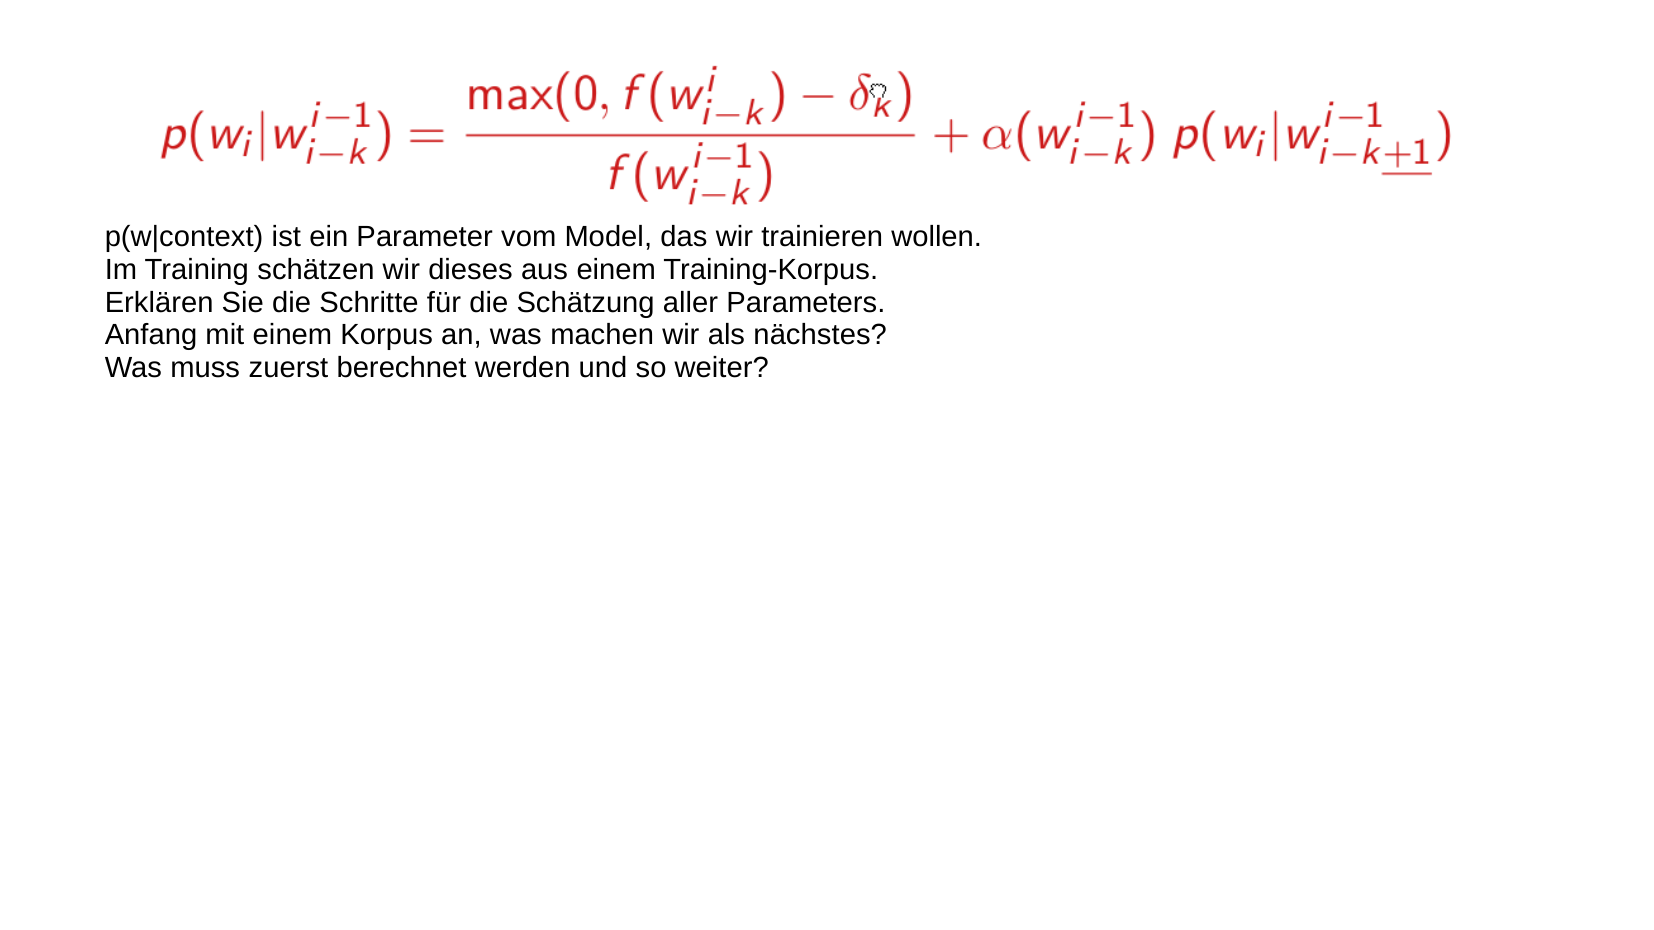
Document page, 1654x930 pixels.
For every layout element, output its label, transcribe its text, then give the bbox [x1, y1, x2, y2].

text_box p(w|context) ist ein Parameter vom Model, das wir trainieren wollen. Im Training schätzen wir dieses aus einem Training-Korpus. Erklären Sie die Schritte für die Schätzung aller Parameters. Anfang mit einem Korpus an, was machen wir als nächstes? Was muss zuerst berechnet werden und so weiter? [90, 180, 1126, 425]
picture [120, 28, 1522, 241]
